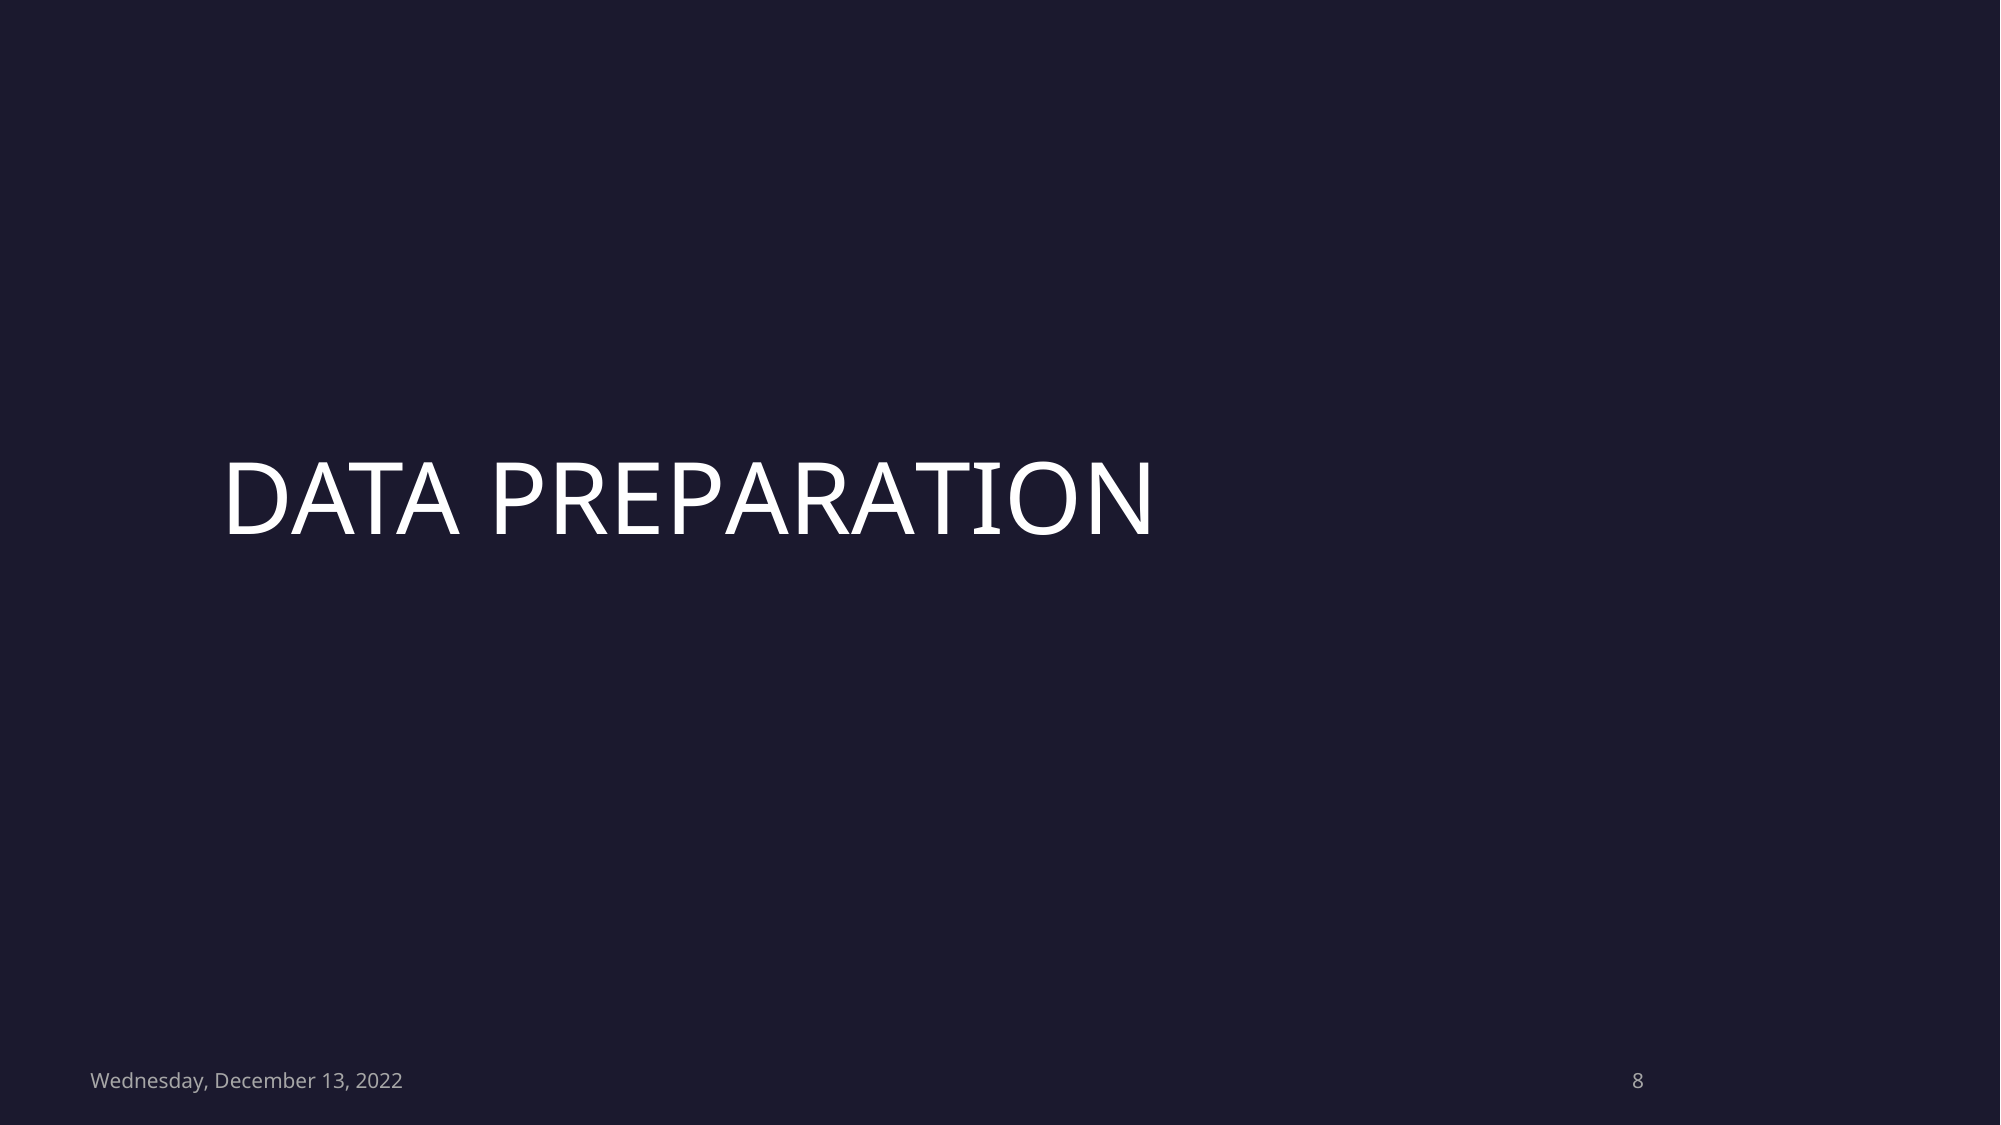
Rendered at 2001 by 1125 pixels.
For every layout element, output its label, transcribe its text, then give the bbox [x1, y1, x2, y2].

text_box 8 [1632, 1067, 1910, 1093]
text_box DATA PREPARATION [205, 440, 1795, 685]
text_box Wednesday, December 13, 2022 [90, 1067, 522, 1093]
